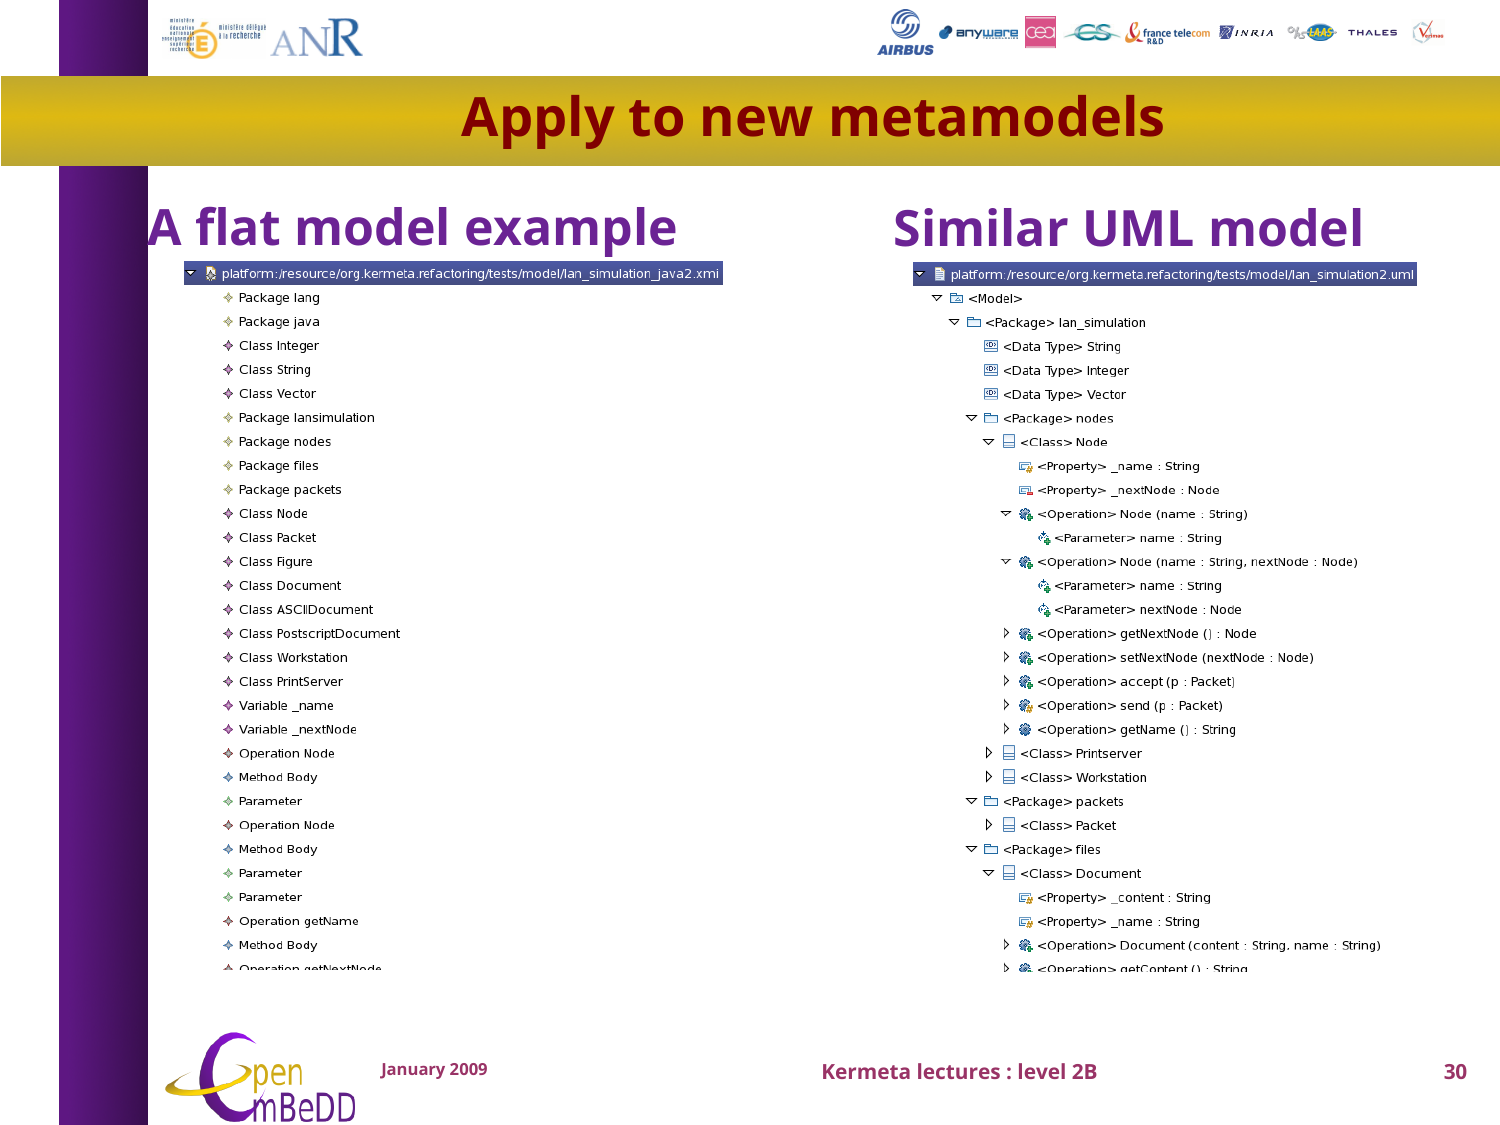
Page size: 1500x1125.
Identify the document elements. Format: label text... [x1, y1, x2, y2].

list A flat model example [147, 191, 808, 250]
picture [877, 9, 1445, 55]
title Apply to new metamodels [147, 66, 1481, 164]
list Similar UML model [893, 193, 1465, 252]
picture [913, 262, 1417, 972]
picture [165, 1032, 355, 1122]
picture [270, 18, 363, 57]
picture [162, 18, 266, 59]
picture [184, 261, 723, 970]
picture [1, 0, 1500, 1125]
